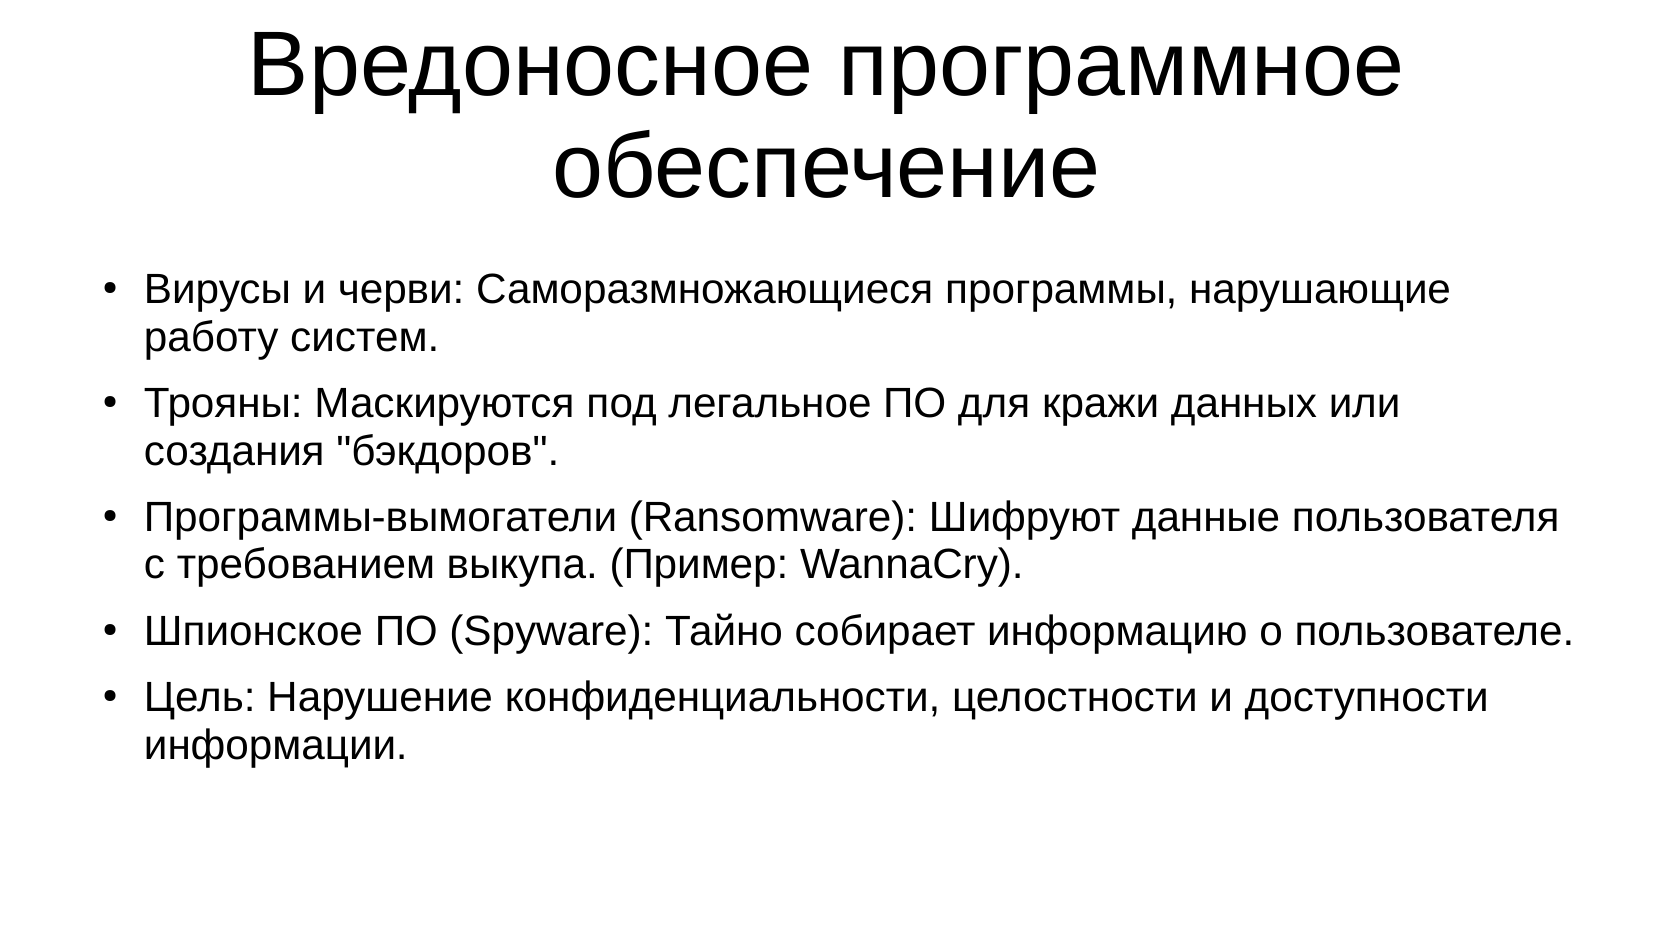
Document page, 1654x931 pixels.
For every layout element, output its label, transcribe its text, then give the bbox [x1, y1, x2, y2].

title Вредоносное программное обеспечение [82, 12, 1571, 218]
list Вирусы и черви: Саморазмножающиеся программы, нарушающие работу систем. Трояны: Маскируются под легальное ПО для кражи данных или создания "бэкдоров". Программы-вымогатели (Ransomware): Шифруют данные пользователя с требованием выкупа. (Пример: WannaCry). Шпионское ПО (Spyware): Тайно собирает информацию о пользователе. Цель: Нарушение конфиденциальности, целостности и доступности информации. [88, 265, 1577, 806]
